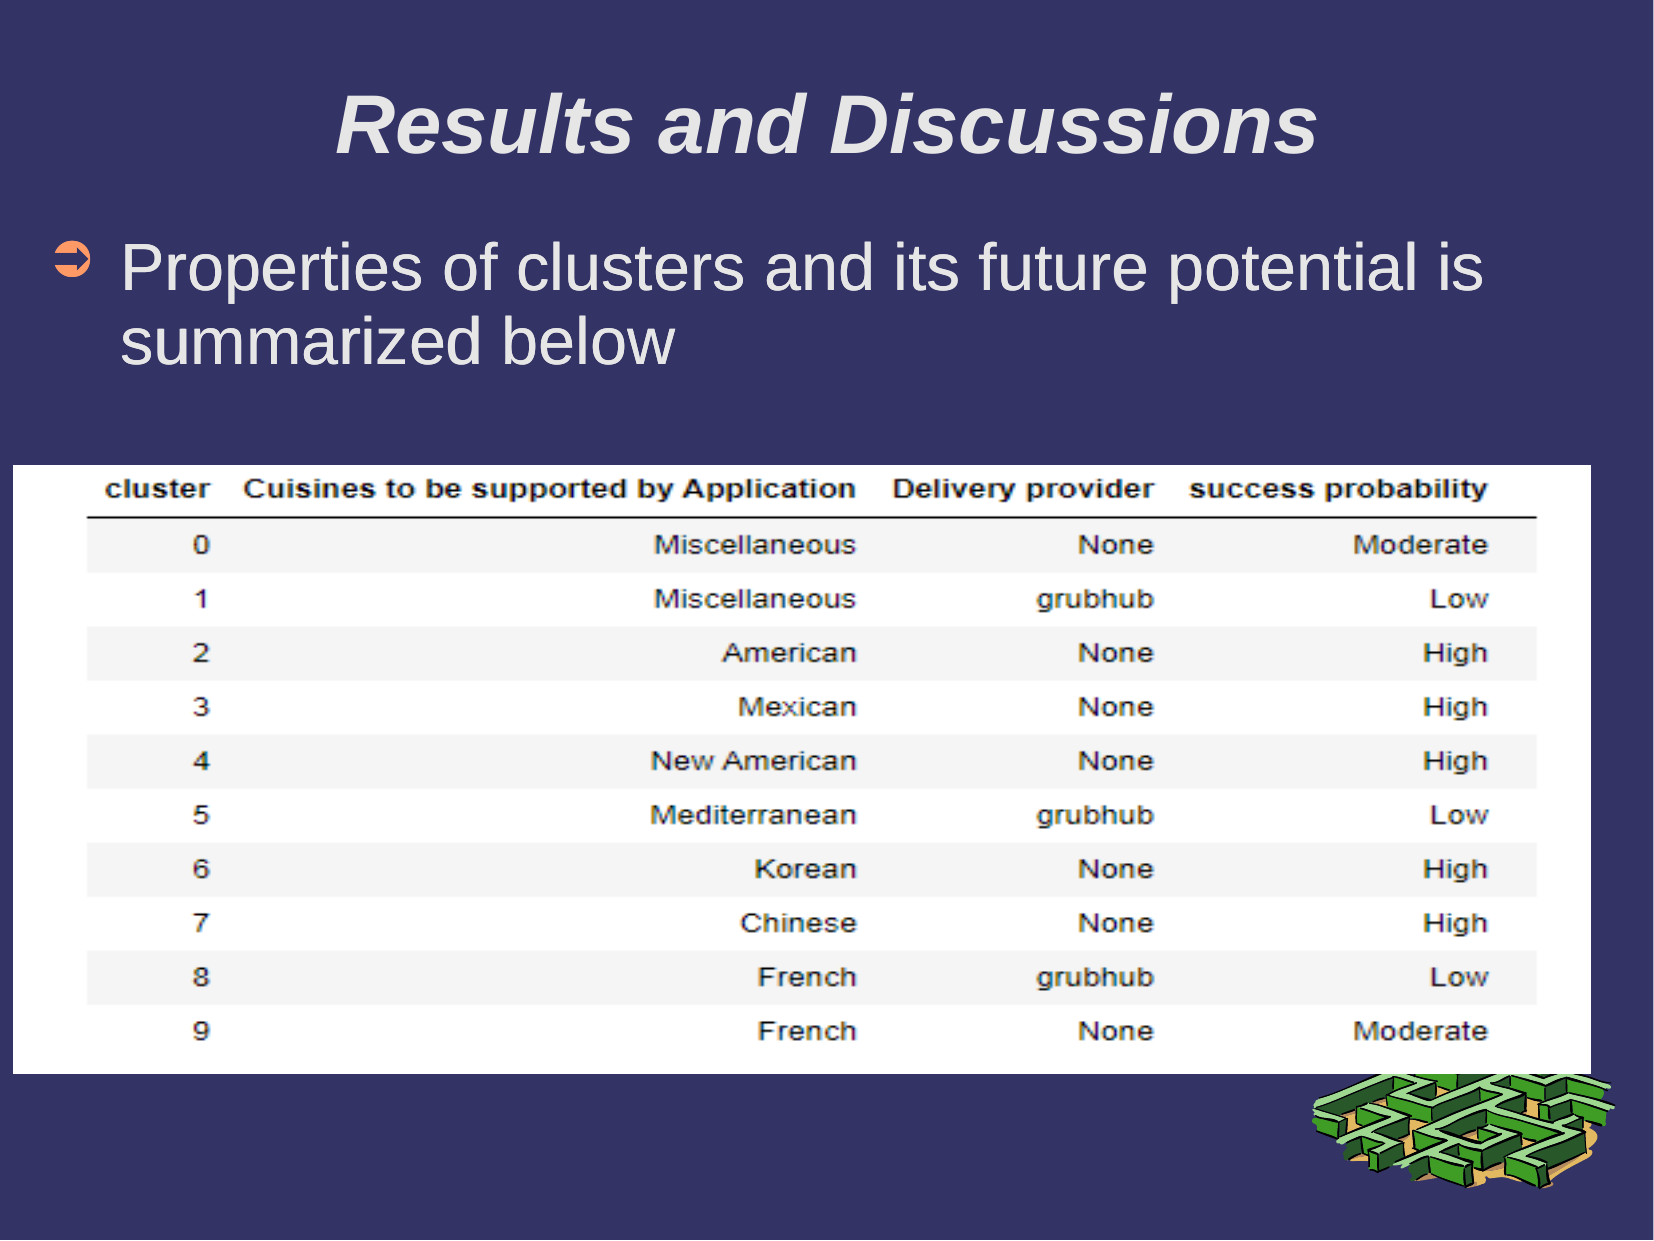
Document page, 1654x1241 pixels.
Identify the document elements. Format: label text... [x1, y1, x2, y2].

picture [13, 465, 1591, 1074]
title Results and Discussions [121, 19, 1534, 226]
text_box Properties of clusters and its future potential is summarized below [38, 226, 1635, 451]
